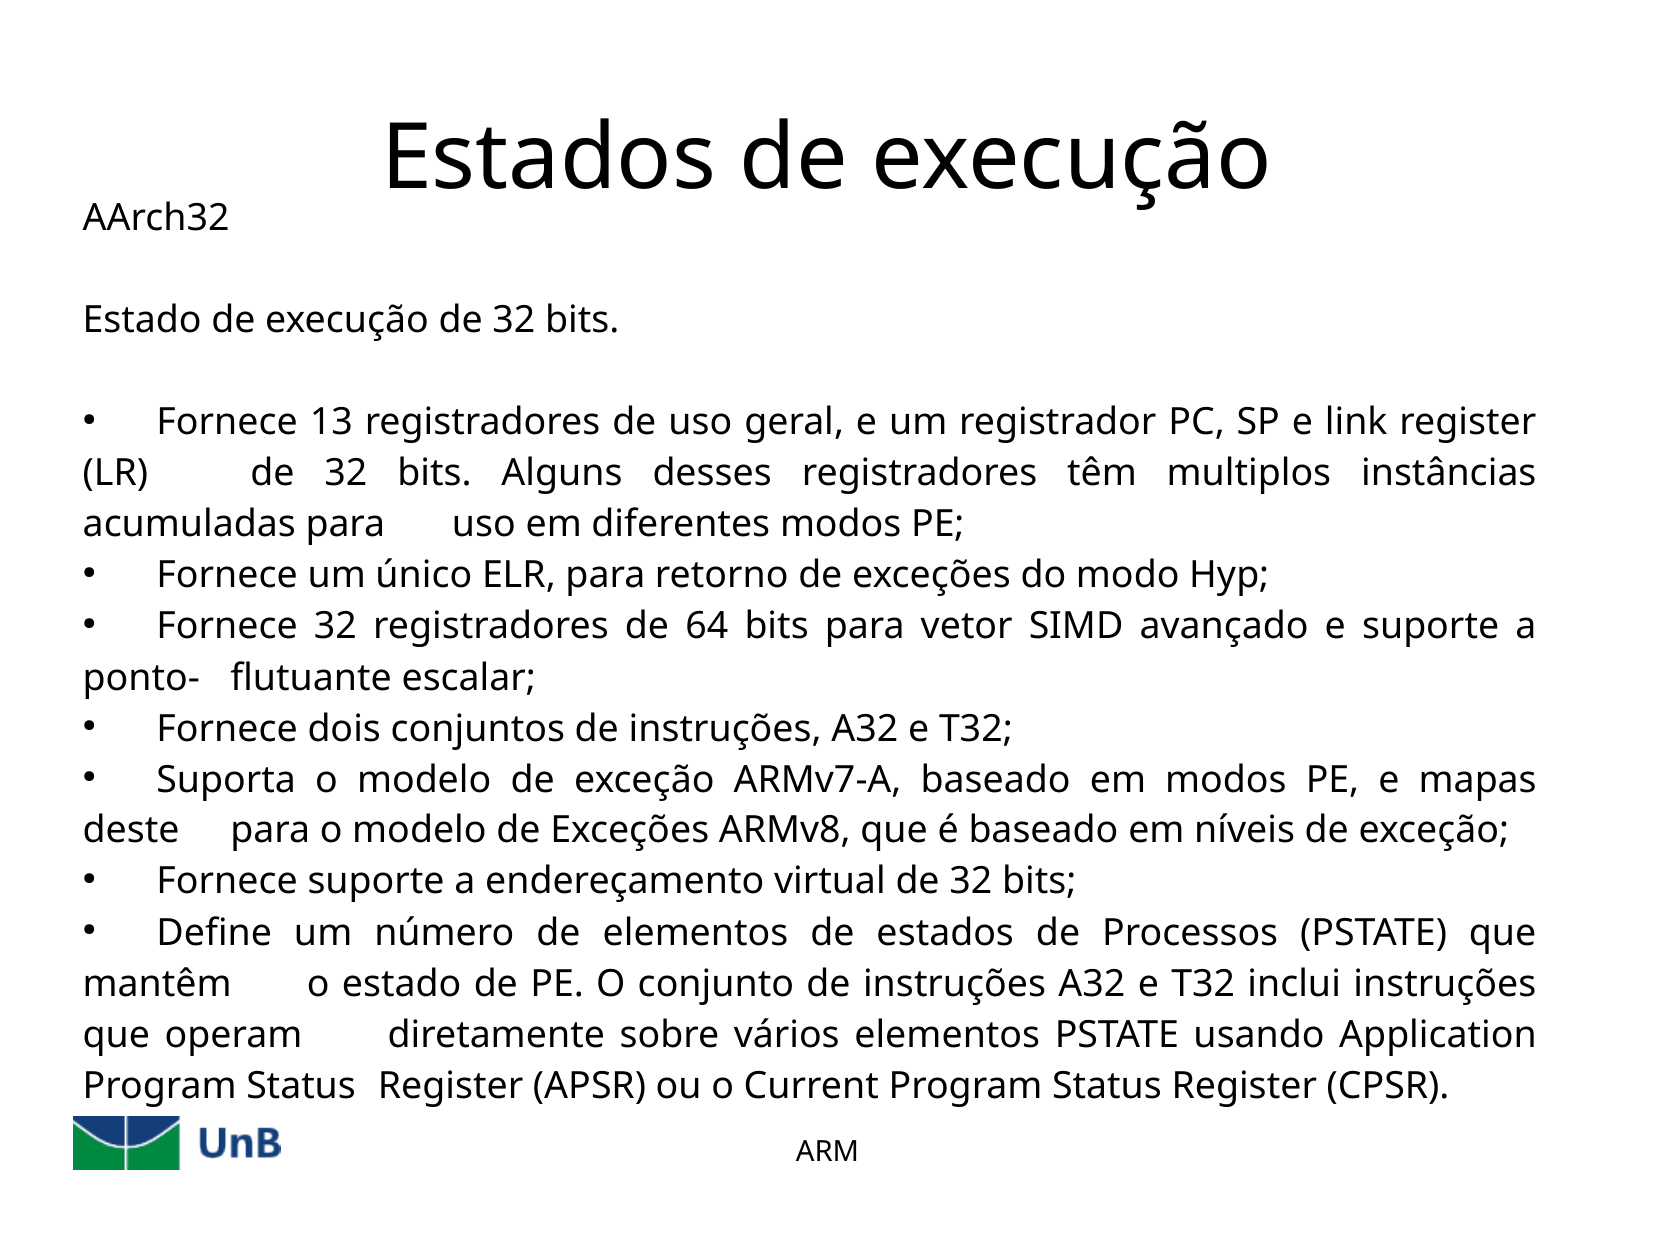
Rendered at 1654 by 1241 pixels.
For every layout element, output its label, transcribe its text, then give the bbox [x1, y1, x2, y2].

picture [73, 1116, 281, 1170]
subtitle AArch32 Estado de execução de 32 bits. Fornece 13 registradores de uso geral, e um registrador PC, SP e link register (LR) de 32 bits. Alguns desses registradores têm multiplos instâncias acumuladas para uso em diferentes modos PE; Fornece um único ELR, para retorno de exceções do modo Hyp; Fornece 32 registradores de 64 bits para vetor SIMD avançado e suporte a ponto- flutuante escalar; Fornece dois conjuntos de instruções, A32 e T32; Suporta o modelo de exceção ARMv7-A, baseado em modos PE, e mapas deste para o modelo de Exceções ARMv8, que é baseado em níveis de exceção; Fornece suporte a endereçamento virtual de 32 bits; Define um número de elementos de estados de Processos (PSTATE) que mantêm o estado de PE. O conjunto de instruções A32 e T32 inclui instruções que operam diretamente sobre vários elementos PSTATE usando Application Program Status Register (APSR) ou o Current Program Status Register (CPSR). [82, 231, 1538, 1069]
title Estados de execução [82, 49, 1571, 257]
